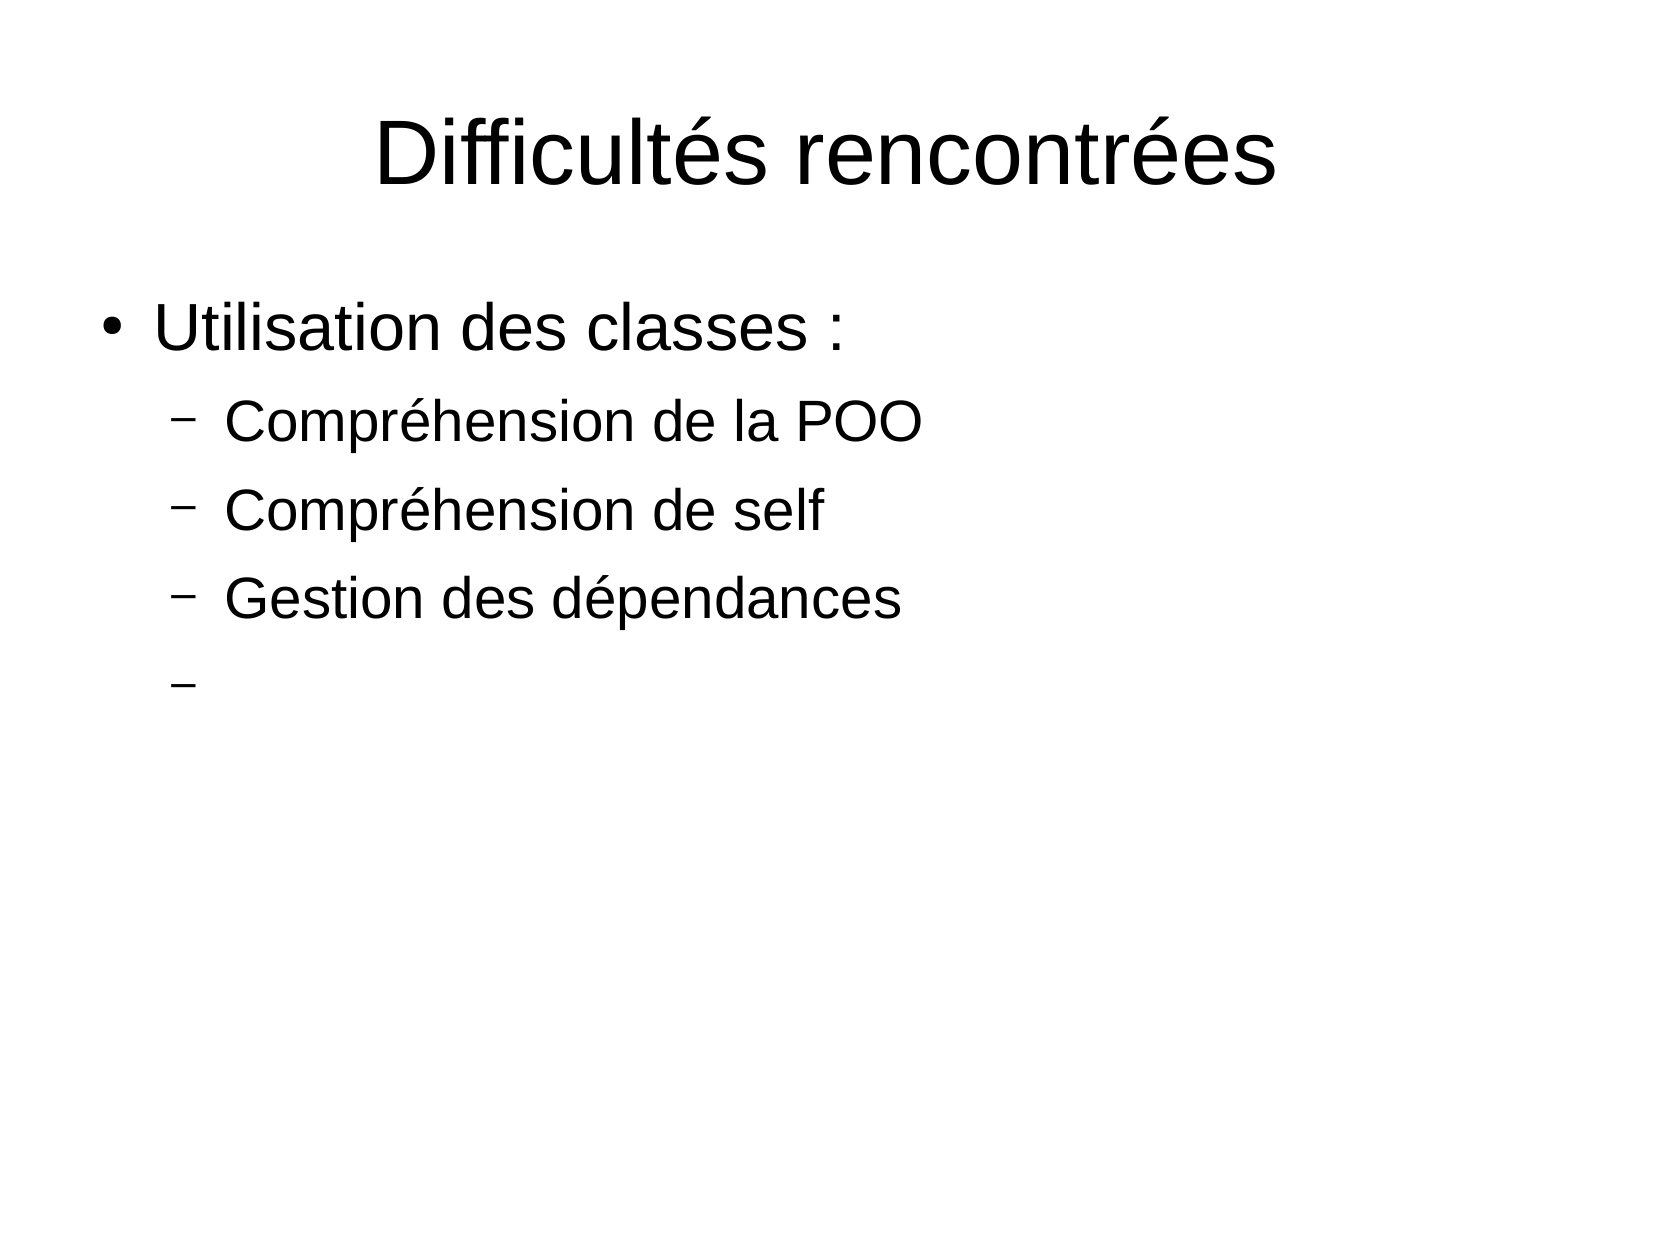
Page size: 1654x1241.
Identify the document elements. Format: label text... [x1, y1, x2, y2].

list Utilisation des classes : Compréhension de la POO Compréhension de self Gestion des dépendances [82, 290, 1571, 1010]
title Difficultés rencontrées [82, 49, 1571, 257]
